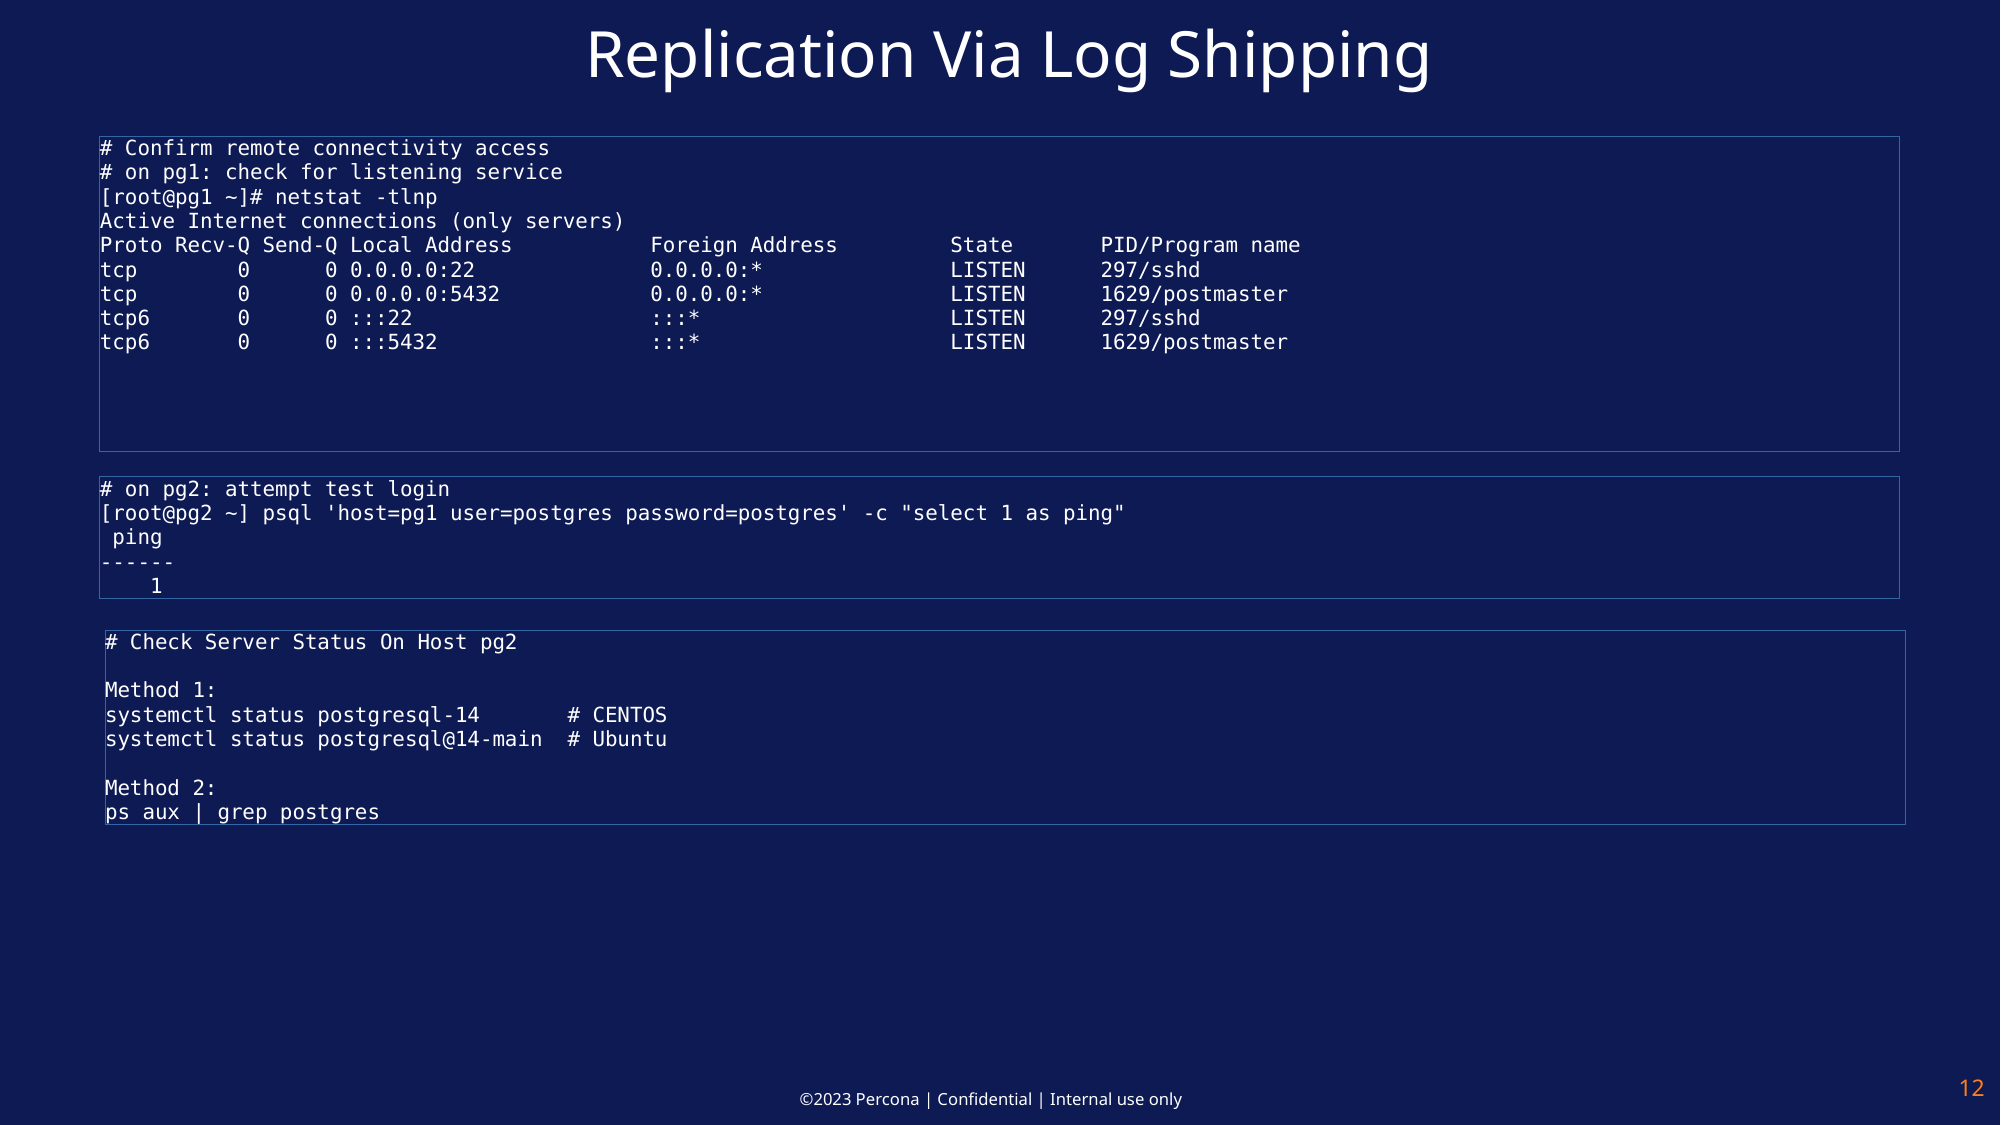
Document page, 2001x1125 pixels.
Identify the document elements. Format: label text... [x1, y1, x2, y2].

title # on pg2: attempt test login [root@pg2 ~] psql 'host=pg1 user=postgres password=postgres' -c "select 1 as ping" ping ------ 1 [99, 476, 1900, 599]
text_box <number> [1748, 1059, 2000, 1120]
title # Check Server Status On Host pg2 Method 1: systemctl status postgresql-14 # CENTOS systemctl status postgresql@14-main # Ubuntu Method 2: ps aux | grep postgres [105, 630, 1906, 825]
title # Confirm remote connectivity access # on pg1: check for listening service [root@pg1 ~]# netstat -tlnp Active Internet connections (only servers) Proto Recv-Q Send-Q Local Address Foreign Address State PID/Program name tcp 0 0 0.0.0.0:22 0.0.0.0:* LISTEN 297/sshd tcp 0 0 0.0.0.0:5432 0.0.0.0:* LISTEN 1629/postmaster tcp6 0 0 :::22 :::* LISTEN 297/sshd tcp6 0 0 :::5432 :::* LISTEN 1629/postmaster [99, 136, 1900, 452]
list Replication Via Log Shipping [570, 15, 1449, 142]
